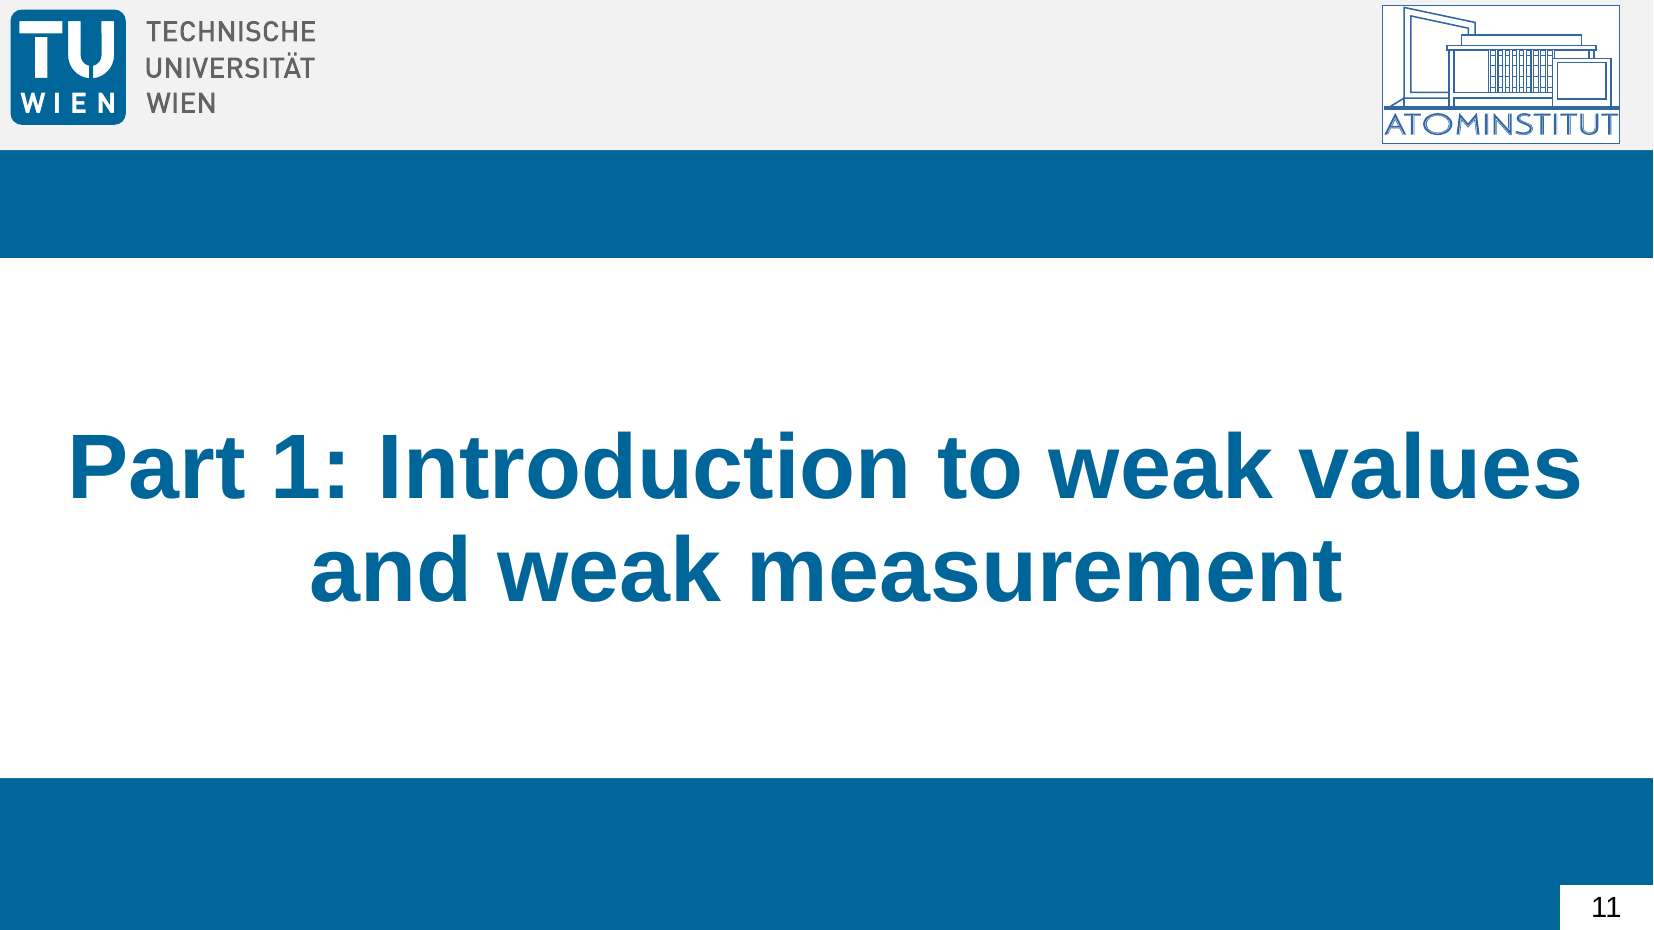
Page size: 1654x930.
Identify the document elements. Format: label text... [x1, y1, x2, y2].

picture [1382, 5, 1620, 144]
title Part 1: Introduction to weak values and weak measurement [0, 258, 1653, 779]
